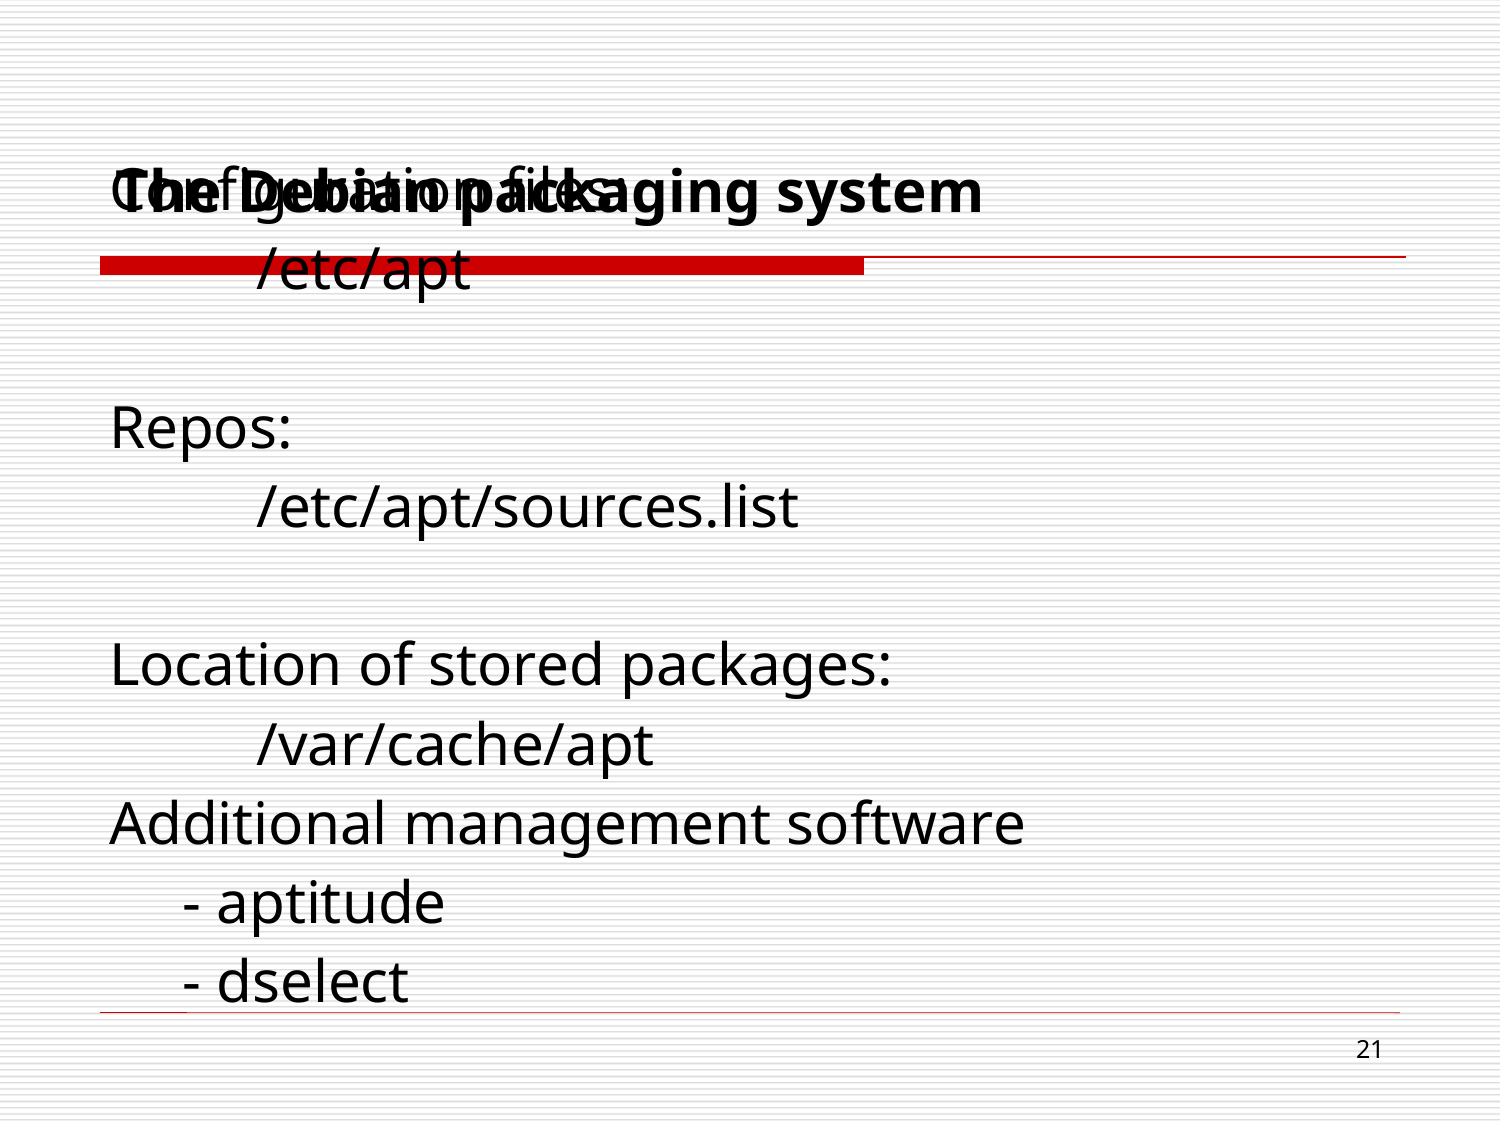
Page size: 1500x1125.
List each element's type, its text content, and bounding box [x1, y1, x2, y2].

title The Debian packaging system [100, 94, 1376, 238]
text_box Configuration files: /etc/apt Repos: /etc/apt/sources.list Location of stored packages: /var/cache/apt Additional management software - aptitude - dselect [94, 265, 1477, 1028]
picture [0, 0, 1500, 1125]
